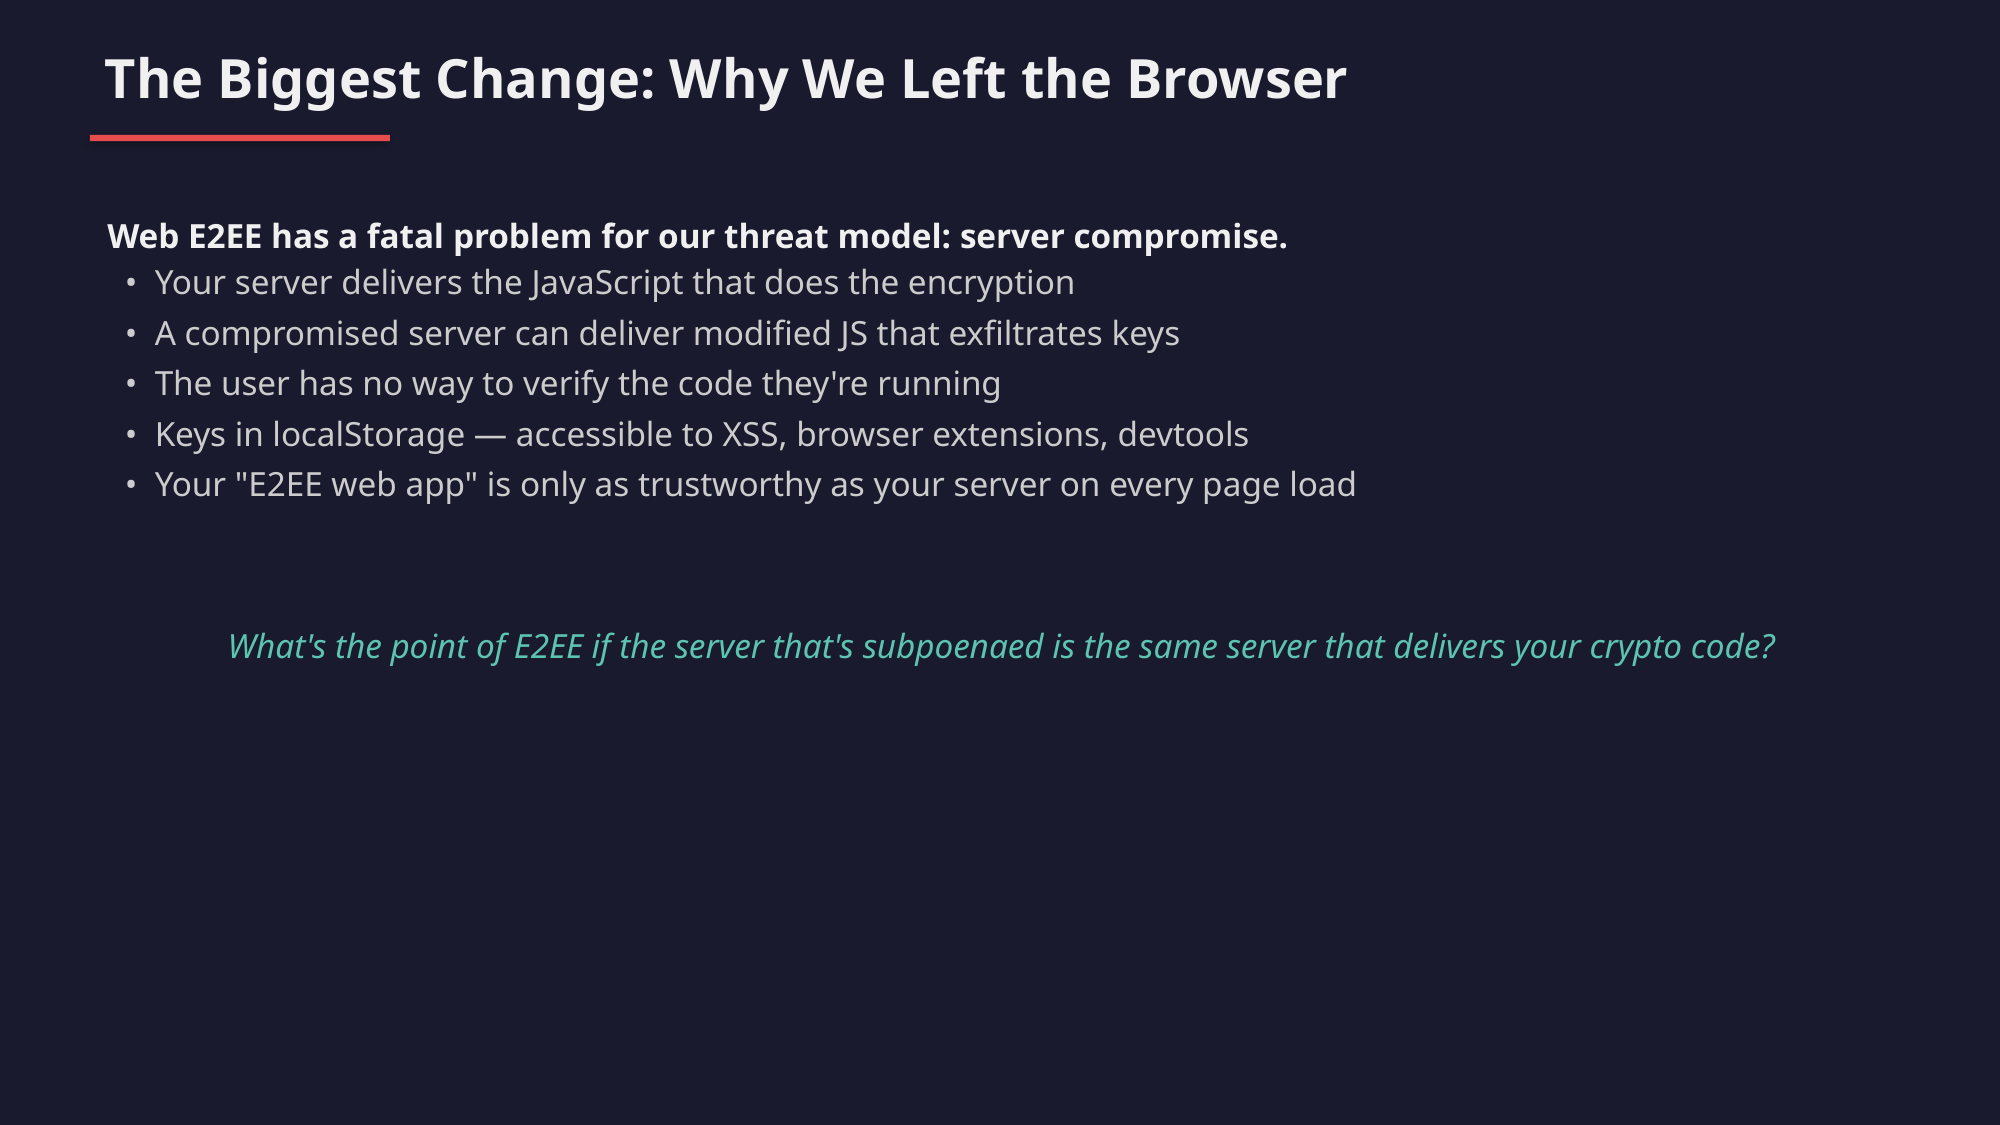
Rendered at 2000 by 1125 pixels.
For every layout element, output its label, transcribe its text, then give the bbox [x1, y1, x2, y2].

text_box [89, 134, 390, 142]
text_box Web E2EE has a fatal problem for our threat model: server compromise. • Your server delivers the JavaScript that does the encryption • A compromised server can deliver modified JS that exfiltrates keys • The user has no way to verify the code they're running • Keys in localStorage — accessible to XSS, browser extensions, devtools • Your "E2EE web app" is only as trustworthy as your server on every page load What's the point of E2EE if the server that's subpoenaed is the same server that delivers your crypto code? [92, 208, 1913, 673]
text_box The Biggest Change: Why We Left the Browser [89, 37, 1910, 118]
